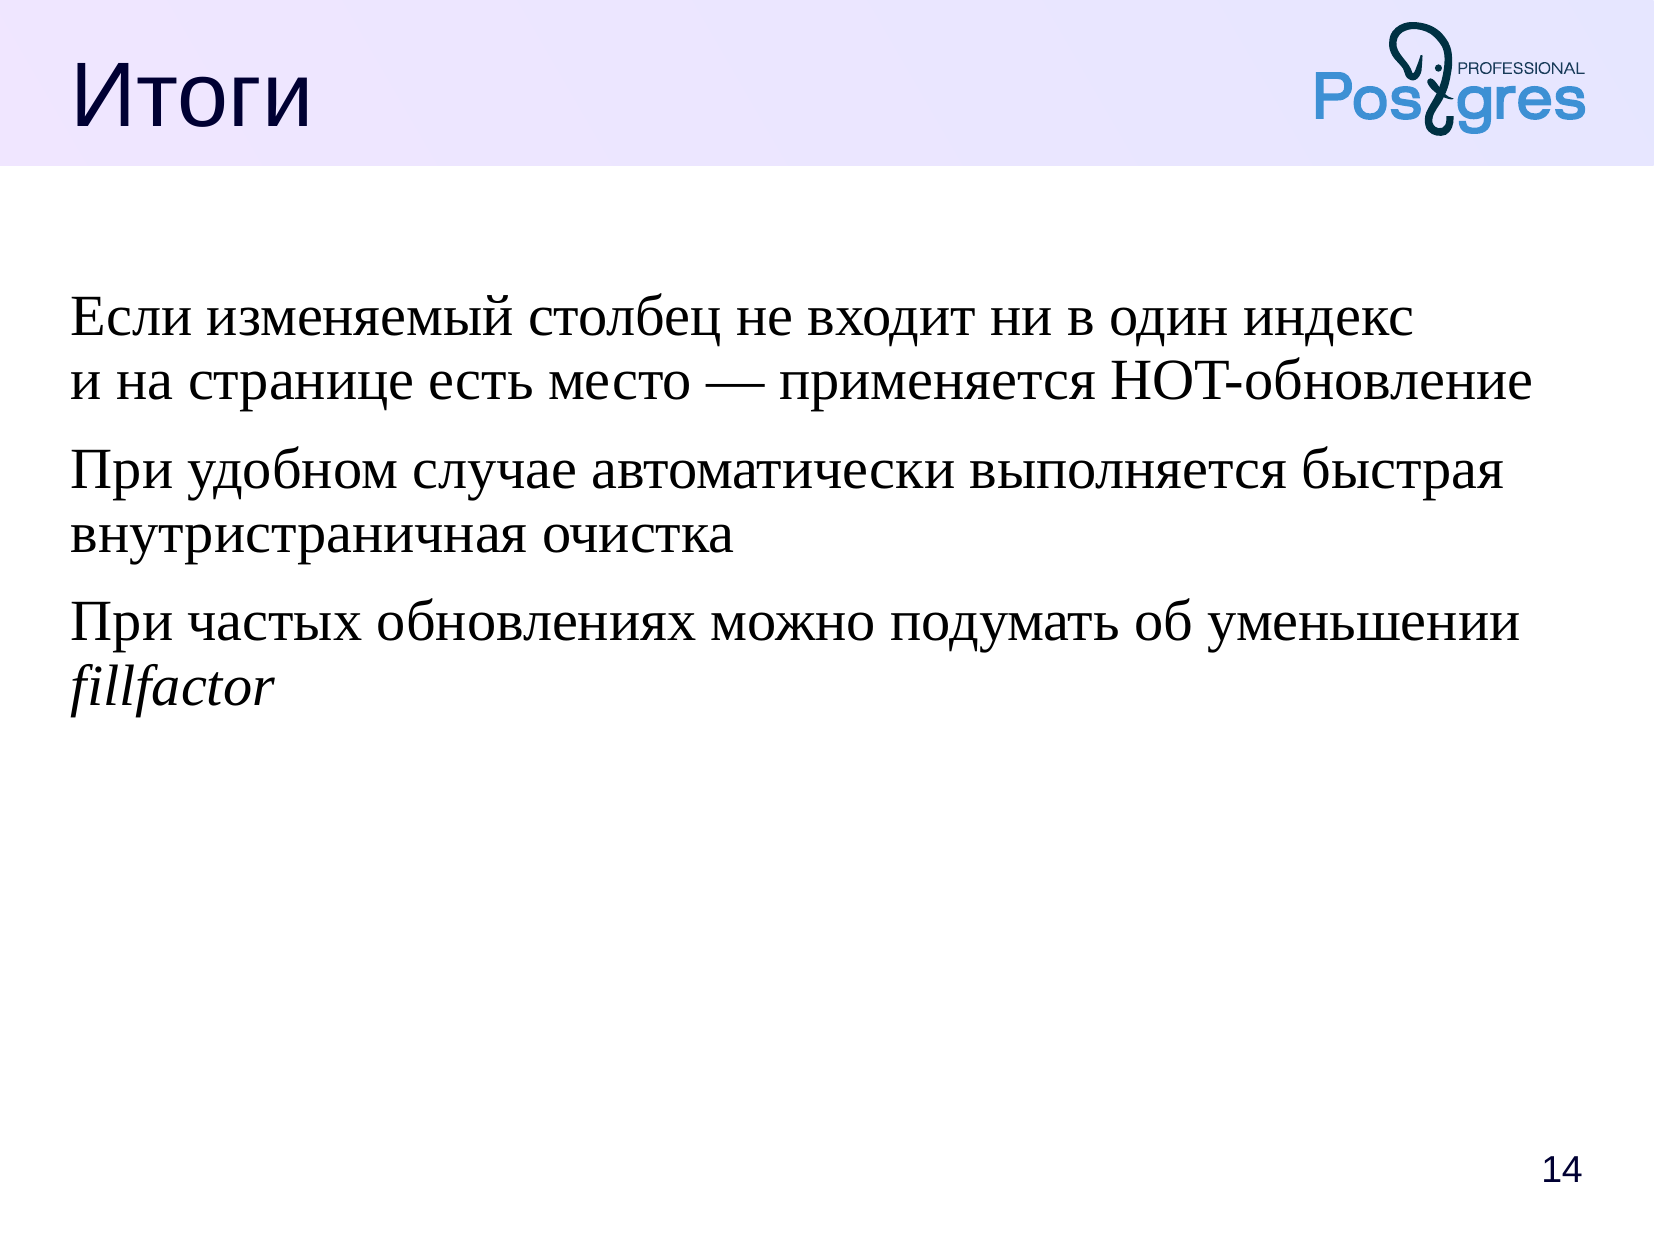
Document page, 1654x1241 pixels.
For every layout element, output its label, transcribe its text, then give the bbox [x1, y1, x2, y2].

list Если изменяемый столбец не входит ни в один индекс и на странице есть место — применяется HOT-обновление При удобном случае автоматически выполняется быстрая внутристраничная очистка При частых обновлениях можно подумать об уменьшении fillfactor [70, 283, 1583, 1134]
title Итоги [70, 43, 1241, 147]
